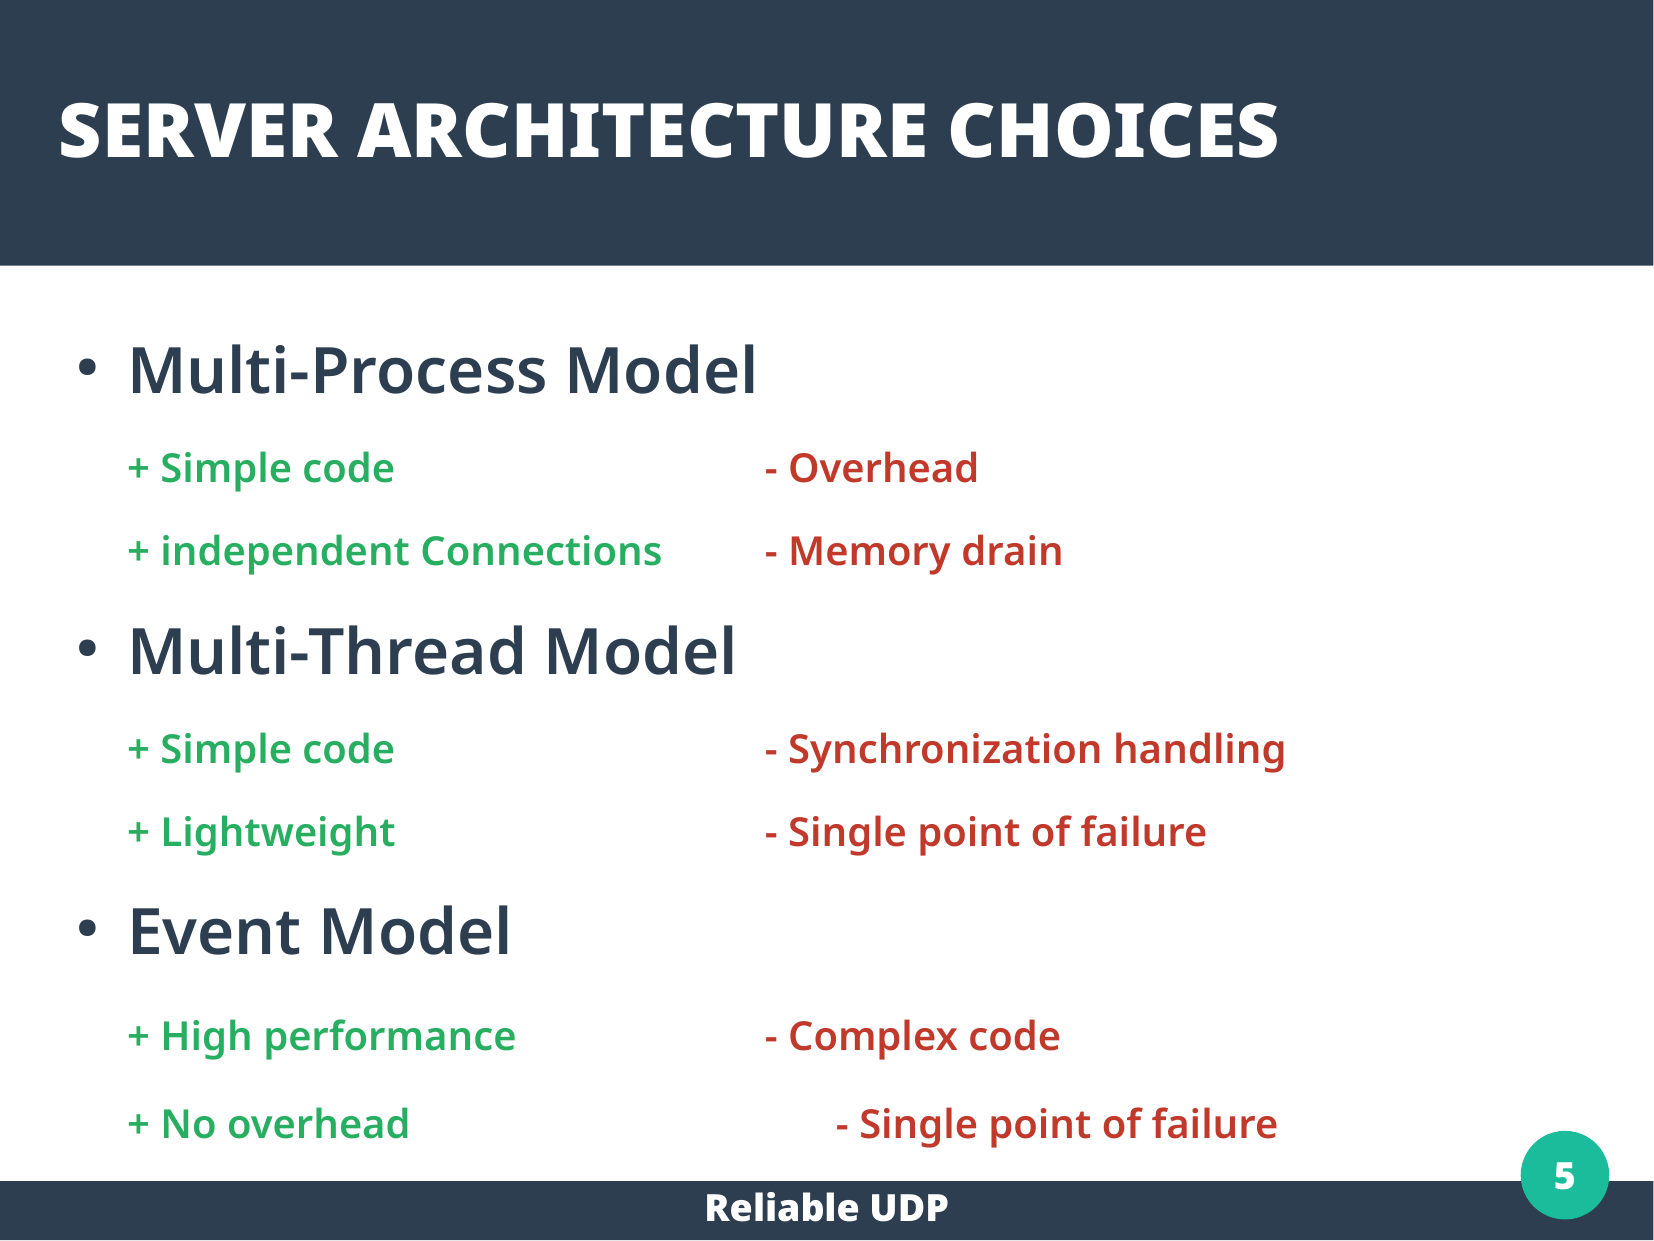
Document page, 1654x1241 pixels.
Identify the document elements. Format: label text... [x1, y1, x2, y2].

title SERVER ARCHITECTURE CHOICES [59, 49, 1595, 207]
list Multi-Process Model + Simple code - Overhead + independent Connections - Memory drain Multi-Thread Model + Simple code - Synchronization handling + Lightweight - Single point of failure Event Model + High performance - Complex code + No overhead - Single point of failure [59, 324, 1595, 1152]
